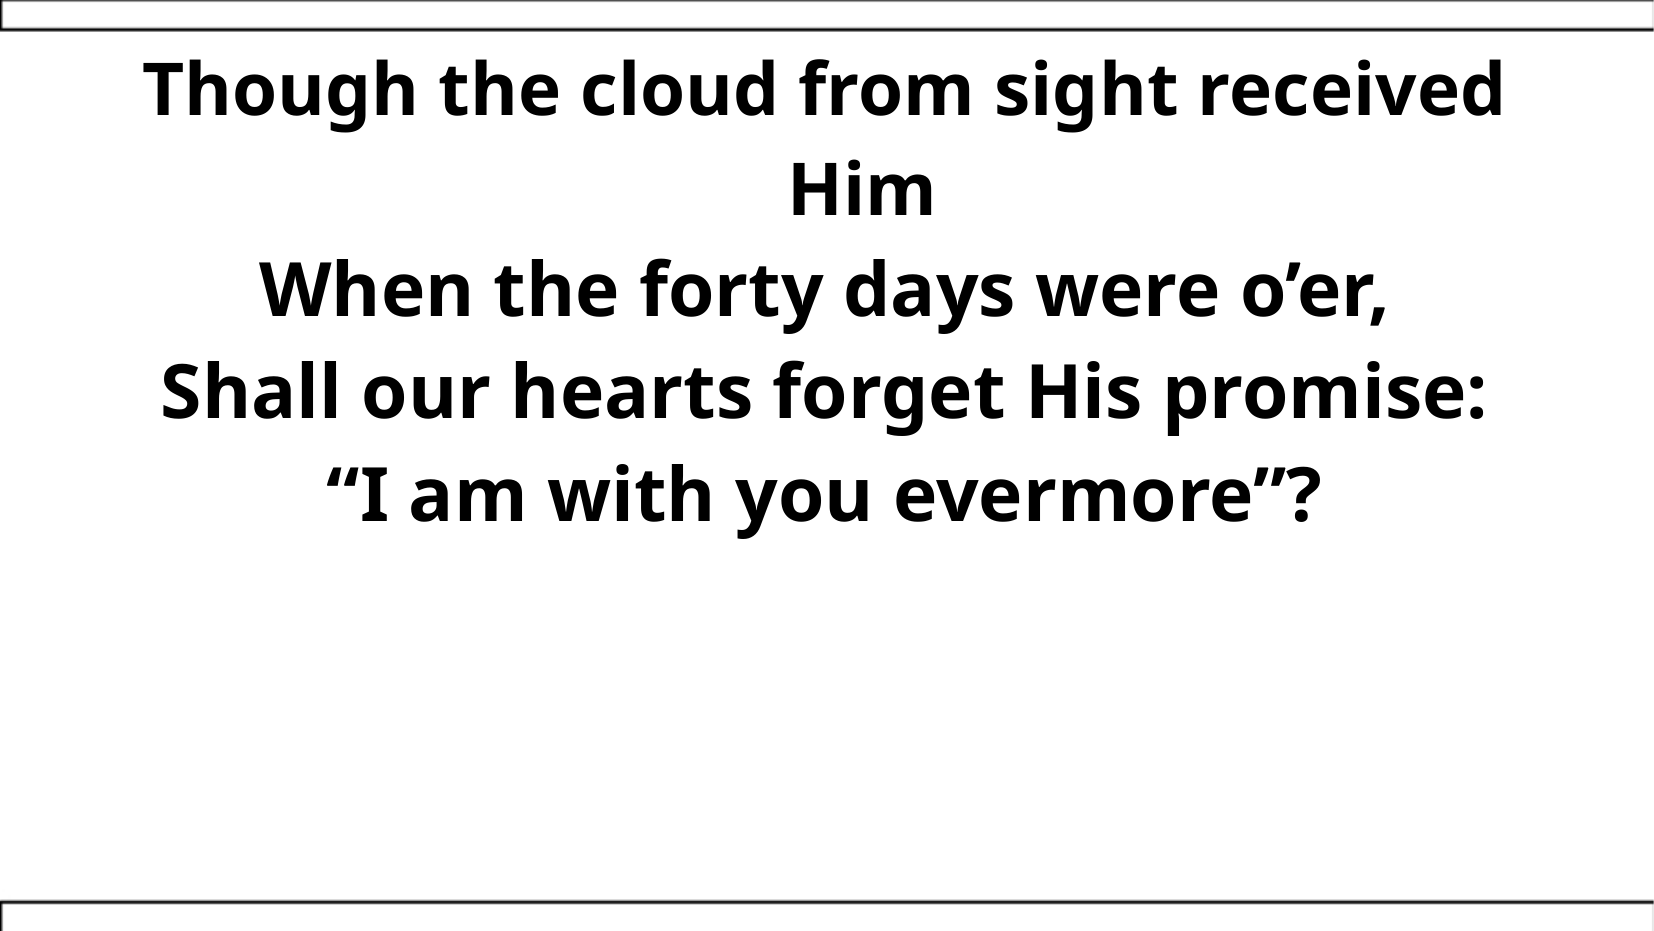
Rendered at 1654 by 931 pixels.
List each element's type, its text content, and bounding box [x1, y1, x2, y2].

picture [0, 0, 1654, 931]
text_box Though the cloud from sight received Him When the forty days were o’er, Shall our hearts forget His promise: “I am with you evermore”? [75, 30, 1576, 451]
